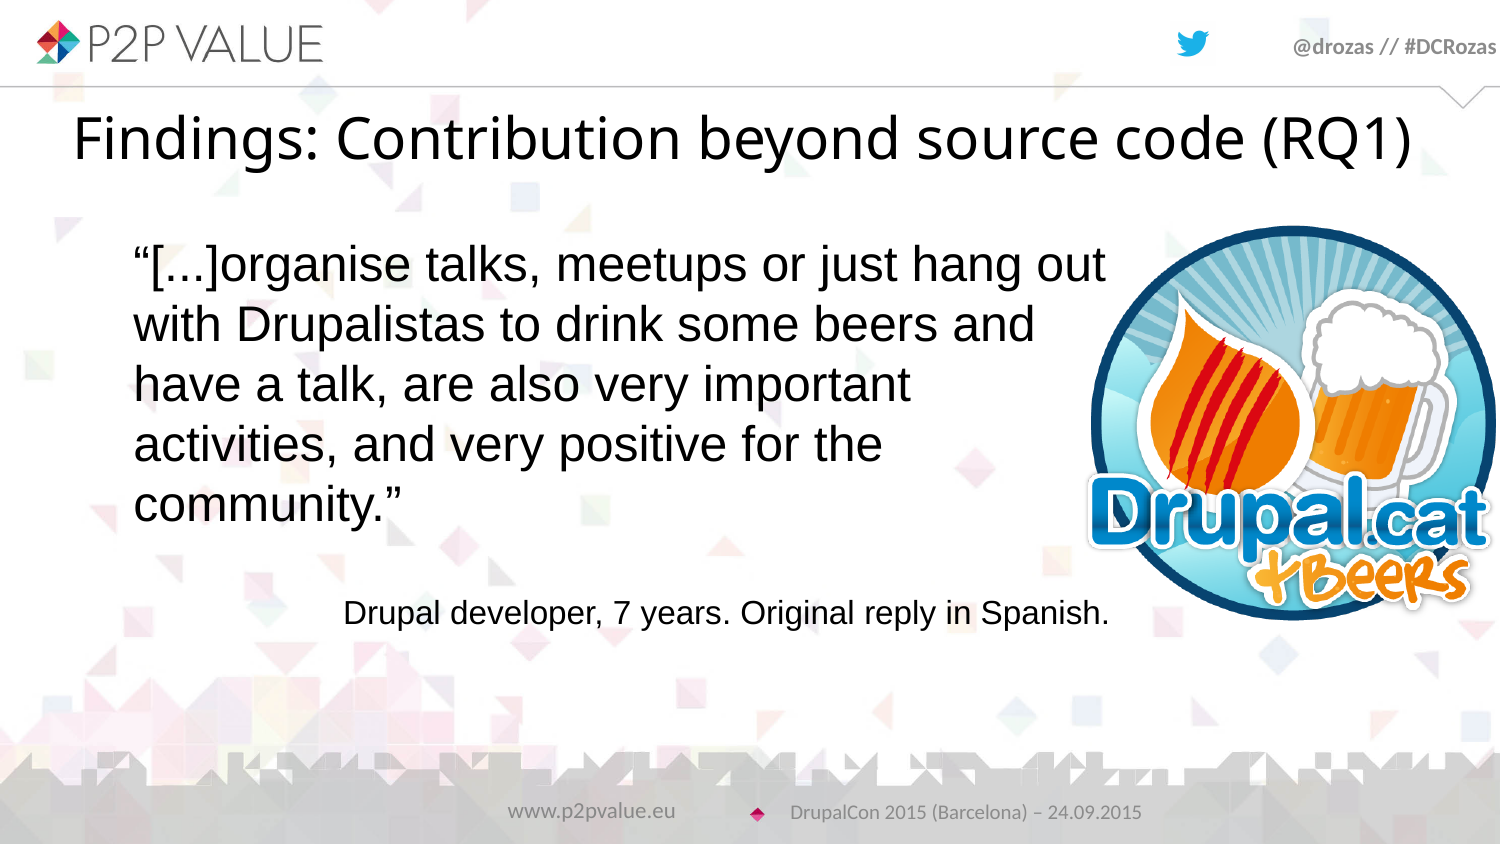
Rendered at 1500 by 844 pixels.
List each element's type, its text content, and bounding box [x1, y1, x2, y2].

subtitle “[...]organise talks, meetups or just hang out with Drupalistas to drink some beers and have a talk, are also very important activities, and very positive for the community.” Drupal developer, 7 years. Original reply in Spanish. [120, 225, 1126, 781]
picture [0, 0, 1500, 844]
title Findings: Contribution beyond source code (RQ1) [0, 92, 1486, 181]
text_box DrupalCon 2015 (Barcelona) – 24.09.2015 [777, 788, 1470, 834]
text_box @drozas // #DCRozas [1170, 15, 1500, 76]
text_box www.p2pvalue.eu [501, 789, 720, 829]
